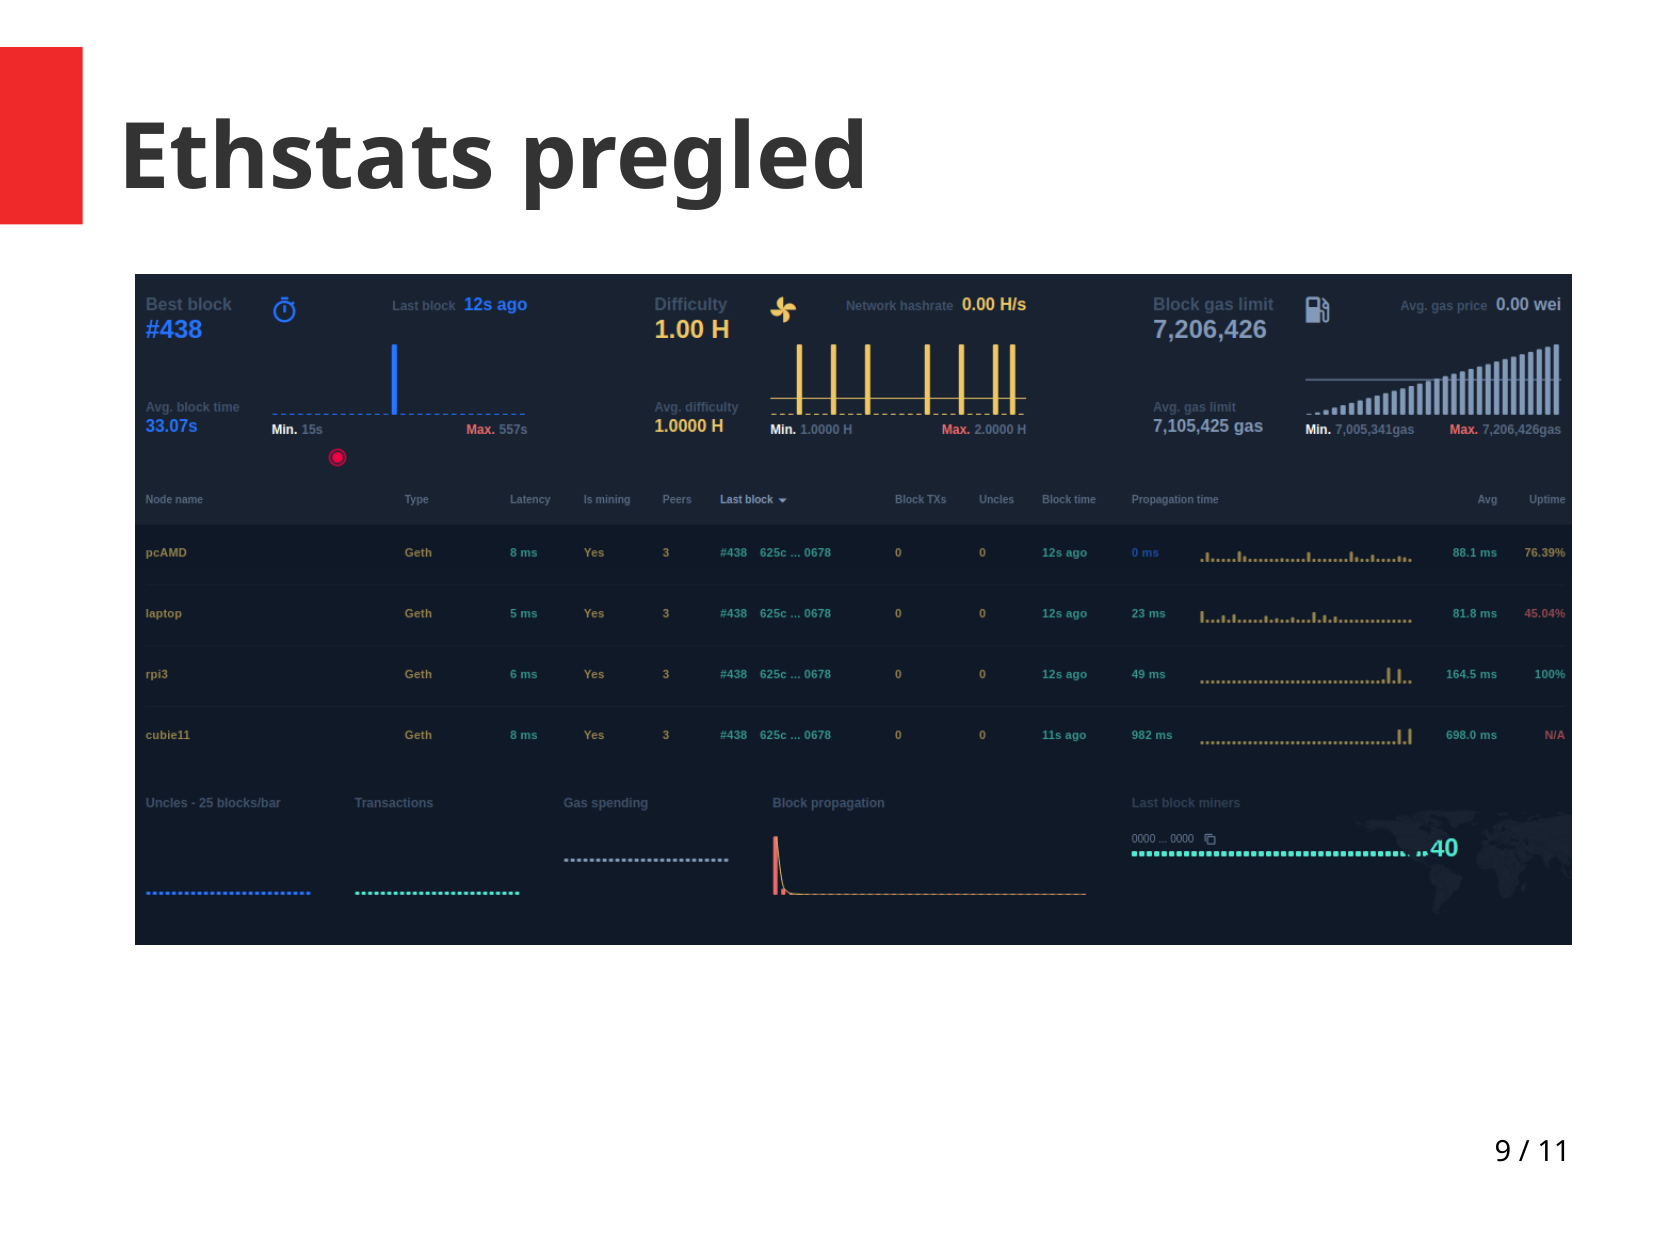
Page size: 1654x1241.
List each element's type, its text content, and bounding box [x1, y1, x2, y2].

title Ethstats pregled [118, 49, 1571, 257]
picture [135, 274, 1572, 946]
